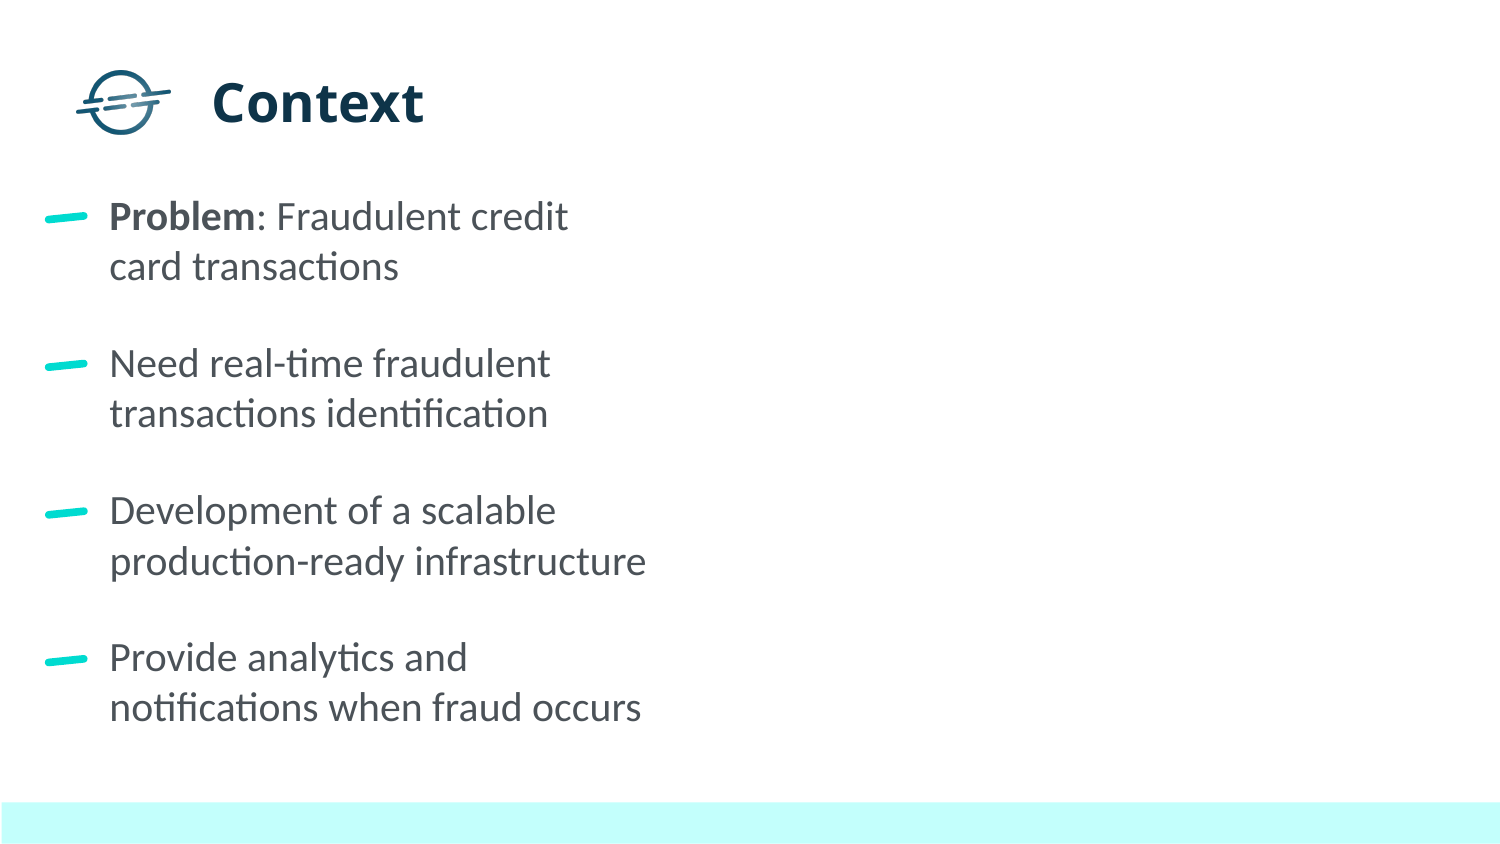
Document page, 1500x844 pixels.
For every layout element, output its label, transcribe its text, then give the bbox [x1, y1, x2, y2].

text_box [44, 655, 88, 667]
title Provide analytics and notifications when fraud occurs [94, 614, 701, 757]
text_box [44, 359, 88, 371]
title Development of a scalable production-ready infrastructure [94, 468, 714, 599]
title Problem: Fraudulent credit card transactions [94, 174, 660, 297]
title Context [196, 53, 498, 155]
text_box [1, 802, 1500, 844]
text_box [45, 507, 88, 519]
title Need real-time fraudulent transactions identification [94, 320, 714, 451]
text_box [44, 212, 88, 224]
picture [76, 70, 171, 135]
